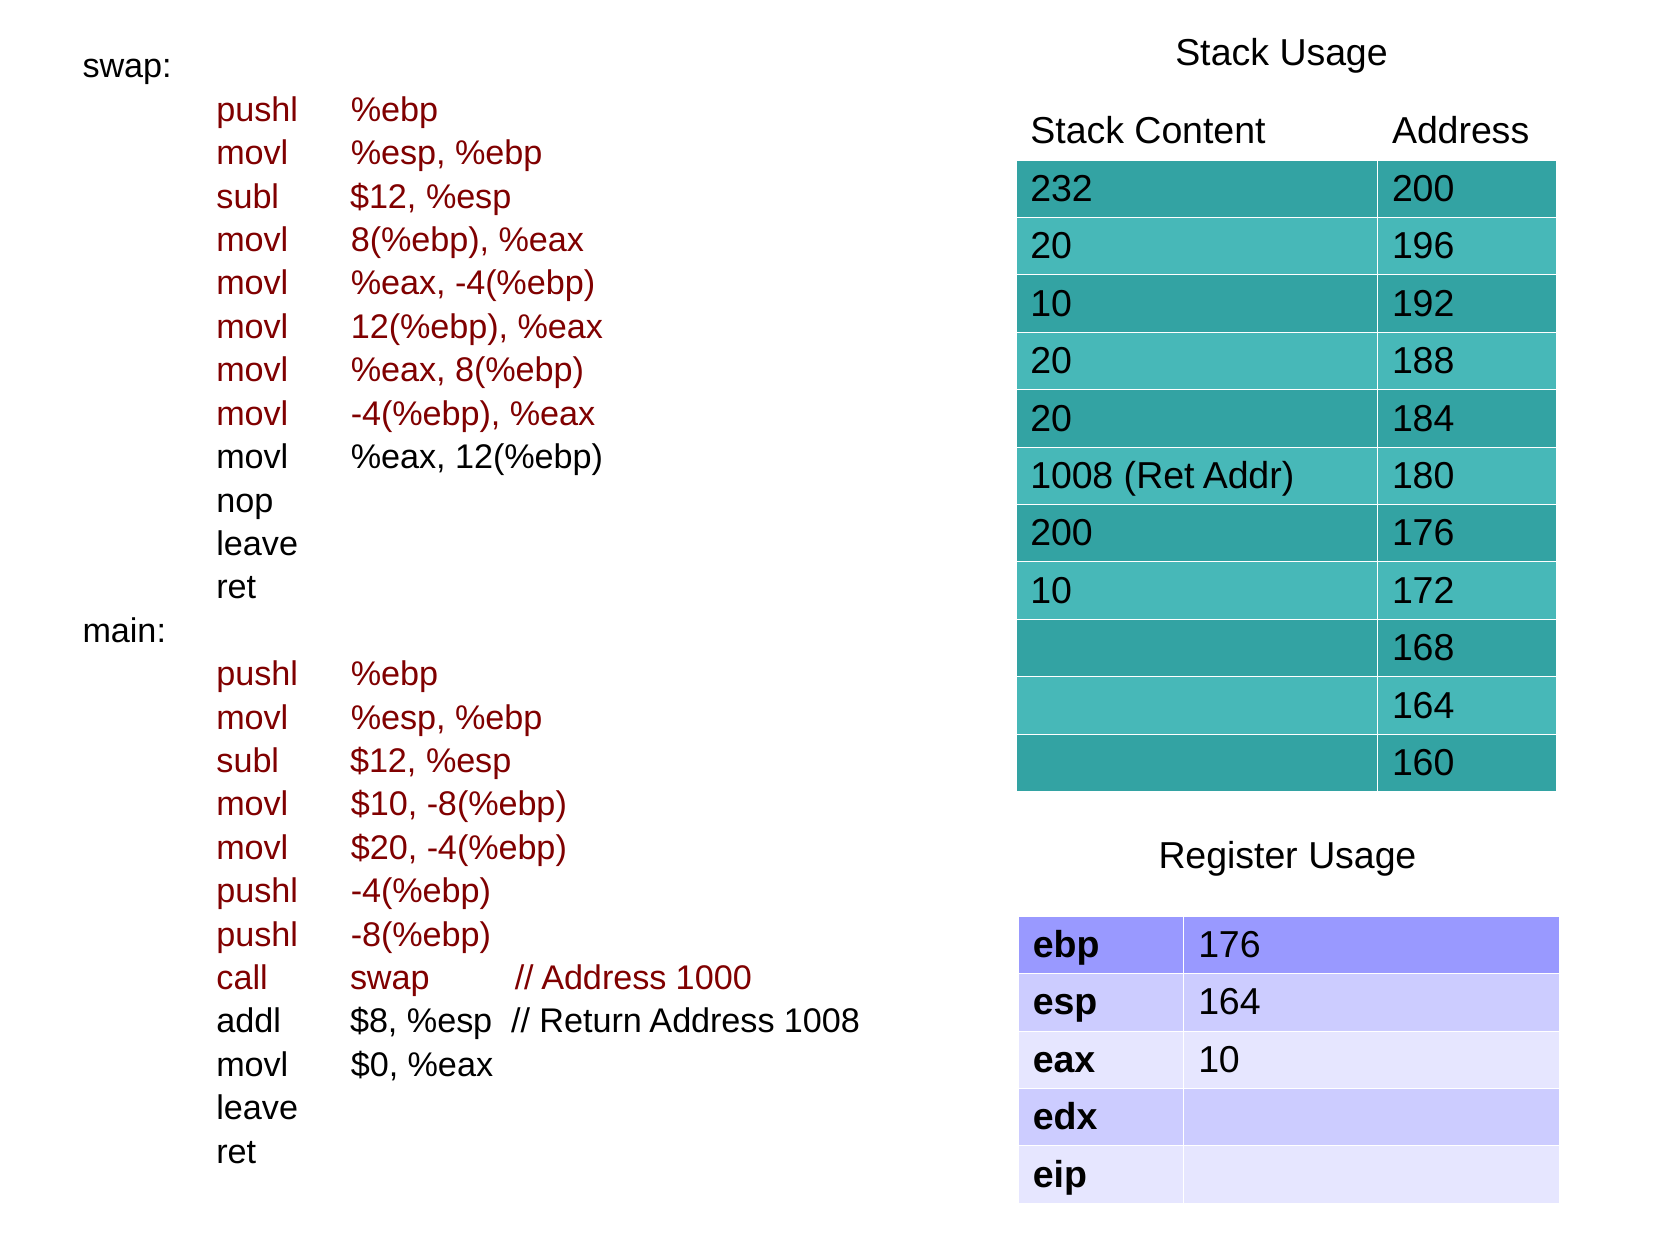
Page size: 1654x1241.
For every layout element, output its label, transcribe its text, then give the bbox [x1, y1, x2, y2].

table_cell 176 [1378, 505, 1556, 561]
table_header Address [1378, 103, 1556, 160]
table_cell edx [1019, 1089, 1183, 1145]
table_cell 232 [1017, 161, 1377, 217]
table_cell eip [1019, 1146, 1183, 1203]
table_cell [1184, 1089, 1559, 1145]
table_cell 200 [1017, 505, 1377, 561]
table_cell 200 [1378, 161, 1556, 217]
table_cell [1017, 677, 1377, 734]
table_cell [1184, 1146, 1559, 1203]
table_cell 20 [1017, 390, 1377, 447]
text_box Register Usage [1015, 826, 1560, 884]
table_cell [1017, 620, 1377, 676]
table_cell 10 [1184, 1032, 1559, 1088]
list swap: pushl %ebp movl %esp, %ebp subl $12, %esp movl 8(%ebp), %eax movl %eax, -4(%ebp) movl 12(%ebp), %eax movl %eax, 8(%ebp) movl -4(%ebp), %eax movl %eax, 12(%ebp) nop leave ret main: pushl %ebp movl %esp, %ebp subl $12, %esp movl $10, -8(%ebp) movl $20, -4(%ebp) pushl -4(%ebp) pushl -8(%ebp) call swap // Address 1000 addl $8, %esp // Return Address 1008 movl $0, %eax leave ret [82, 47, 969, 1182]
table_header Stack Content [1017, 103, 1377, 160]
table_cell esp [1019, 974, 1183, 1031]
table_cell 196 [1378, 218, 1556, 274]
table_cell eax [1019, 1032, 1183, 1088]
table_cell 168 [1378, 620, 1556, 676]
table_header ebp [1019, 917, 1183, 973]
table_header 176 [1184, 917, 1559, 973]
table_cell 184 [1378, 390, 1556, 447]
table_cell [1017, 735, 1377, 791]
table_cell 10 [1017, 562, 1377, 619]
table_cell 160 [1378, 735, 1556, 791]
table_cell 20 [1017, 218, 1377, 274]
table_cell 164 [1378, 677, 1556, 734]
text_box Stack Usage [1009, 23, 1554, 81]
table_cell 180 [1378, 448, 1556, 504]
table_cell 1008 (Ret Addr) [1017, 448, 1377, 504]
table_cell 172 [1378, 562, 1556, 619]
table_cell 188 [1378, 333, 1556, 389]
table_cell 10 [1017, 275, 1377, 332]
table_cell 164 [1184, 974, 1559, 1031]
table_cell 20 [1017, 333, 1377, 389]
table_cell 192 [1378, 275, 1556, 332]
